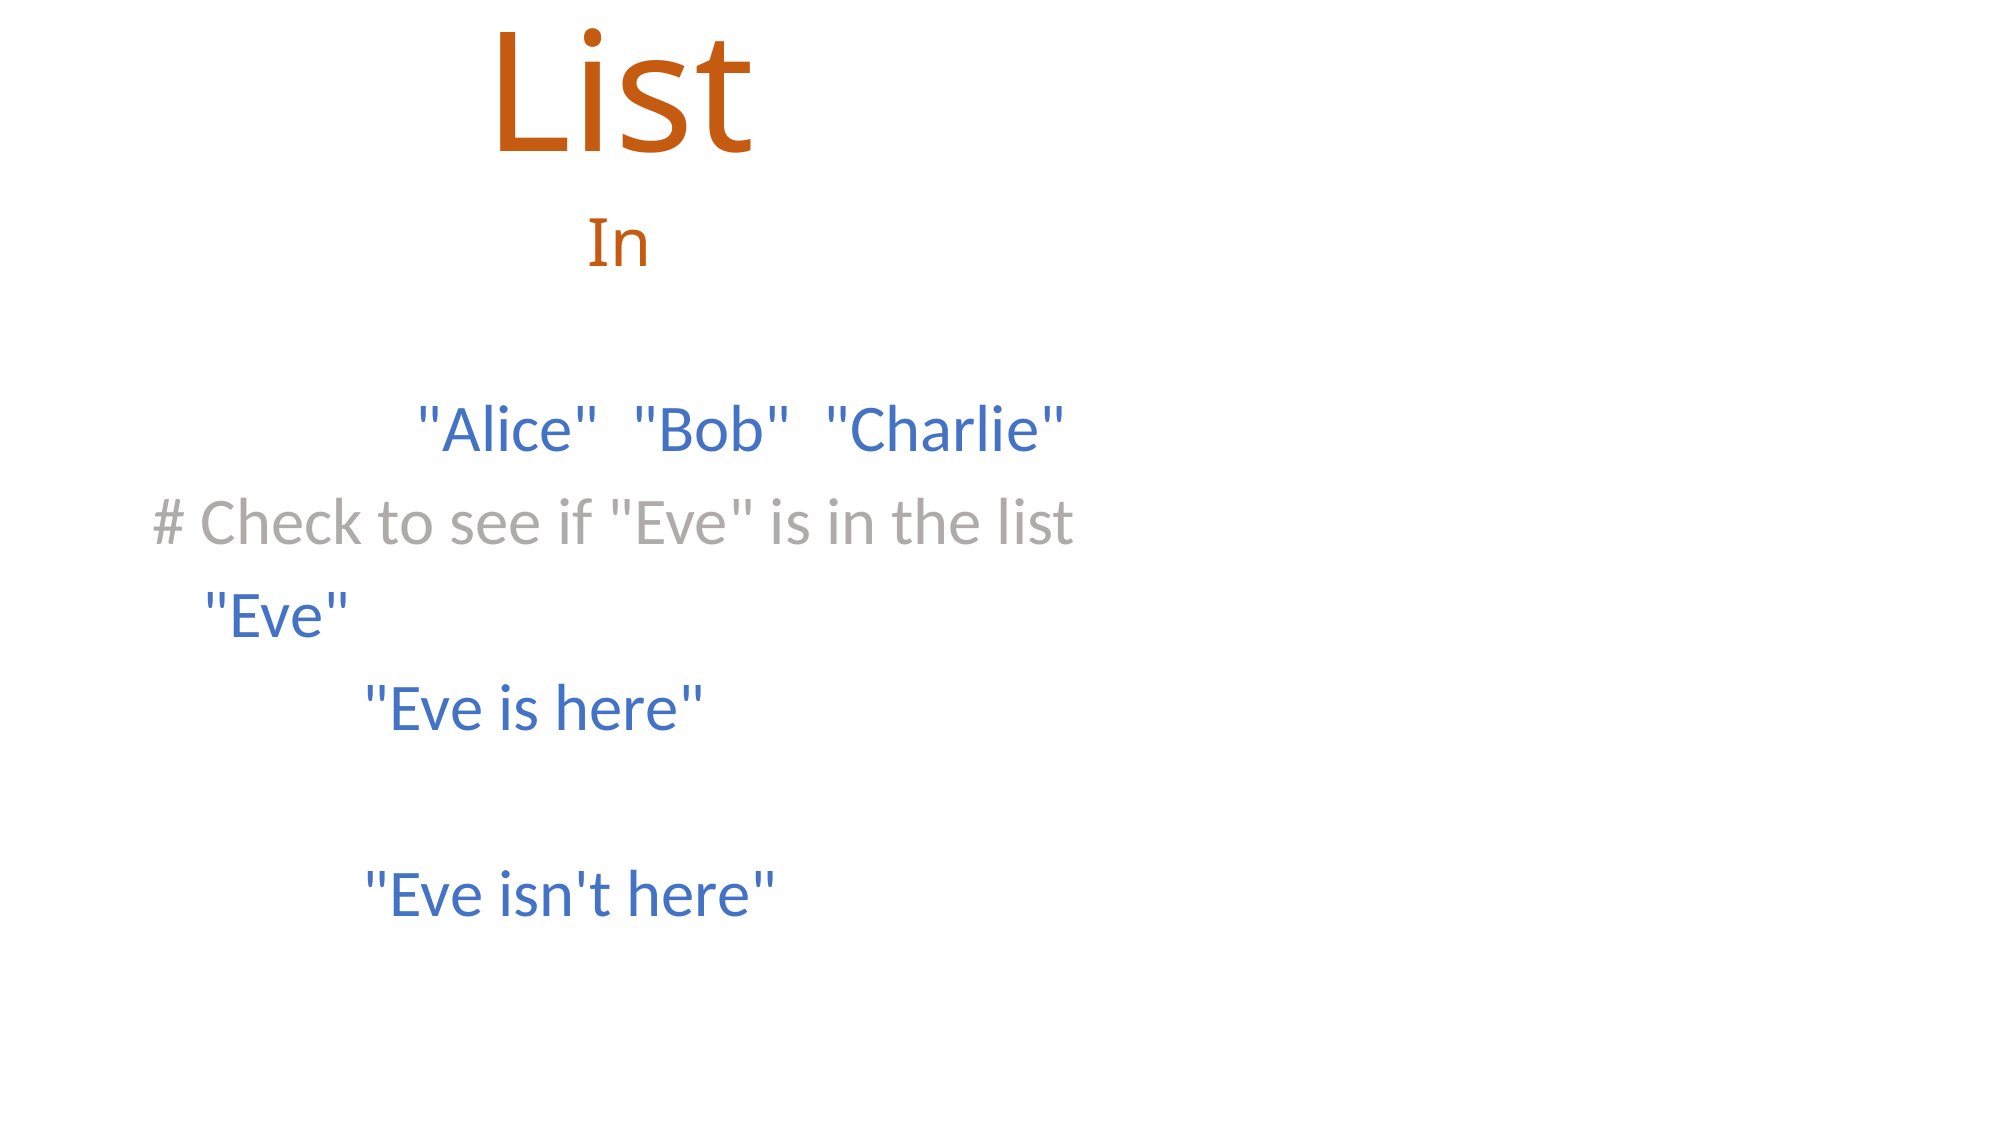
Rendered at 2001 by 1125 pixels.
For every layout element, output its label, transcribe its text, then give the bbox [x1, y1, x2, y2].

list List In names = ["Alice", "Bob", "Charlie"] # Check to see if "Eve" is in the list if "Eve" in names: print("Eve is here") else: print("Eve isn't here") [137, 0, 1863, 1014]
